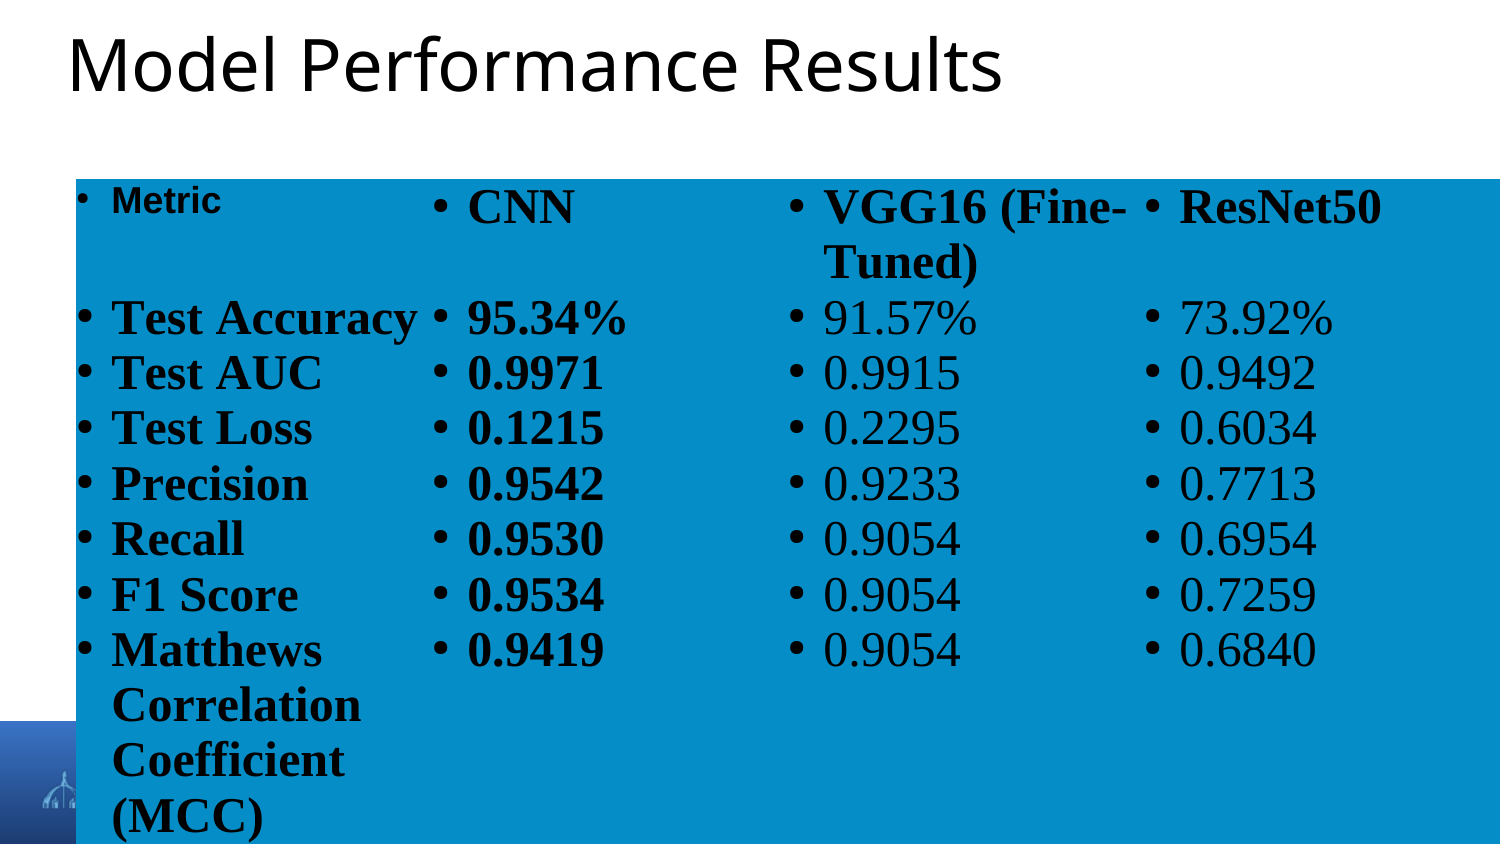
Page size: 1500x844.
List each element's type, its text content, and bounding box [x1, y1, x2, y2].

table_header VGG16 (Fine-Tuned) [788, 179, 1144, 290]
table_cell 0.2295 [788, 400, 1144, 456]
table_cell 0.9054 [788, 622, 1144, 843]
table_cell Test Loss [76, 400, 432, 456]
table_cell Precision [76, 456, 432, 511]
table_cell 0.7713 [1144, 456, 1500, 511]
table_cell 0.6840 [1144, 622, 1500, 843]
table_cell 91.57% [788, 290, 1144, 345]
table_cell 0.9054 [788, 511, 1144, 566]
table_cell F1 Score [76, 566, 432, 622]
table_cell Test AUC [76, 345, 432, 400]
table_cell 0.9530 [432, 511, 788, 566]
table_cell 0.7259 [1144, 566, 1500, 622]
table_cell 0.9534 [432, 566, 788, 622]
table_cell 0.9915 [788, 345, 1144, 400]
table_cell 0.6034 [1144, 400, 1500, 456]
table_cell 95.34% [432, 290, 788, 345]
table_header ResNet50 [1144, 179, 1500, 290]
table_cell 0.9233 [788, 456, 1144, 511]
title Model Performance Results [51, 0, 1449, 129]
table_cell 0.6954 [1144, 511, 1500, 566]
table_cell 0.9054 [788, 566, 1144, 622]
table_cell 0.9971 [432, 345, 788, 400]
table_cell 73.92% [1144, 290, 1500, 345]
table_cell Test Accuracy [76, 290, 432, 345]
table_cell 0.9542 [432, 456, 788, 511]
table_cell 0.9492 [1144, 345, 1500, 400]
table_header CNN [432, 179, 788, 290]
table_cell Matthews Correlation Coefficient (MCC) [76, 622, 432, 843]
table_cell 0.1215 [432, 400, 788, 456]
table_header Metric [76, 179, 432, 290]
table_cell Recall [76, 511, 432, 566]
table_cell 0.9419 [432, 622, 788, 843]
